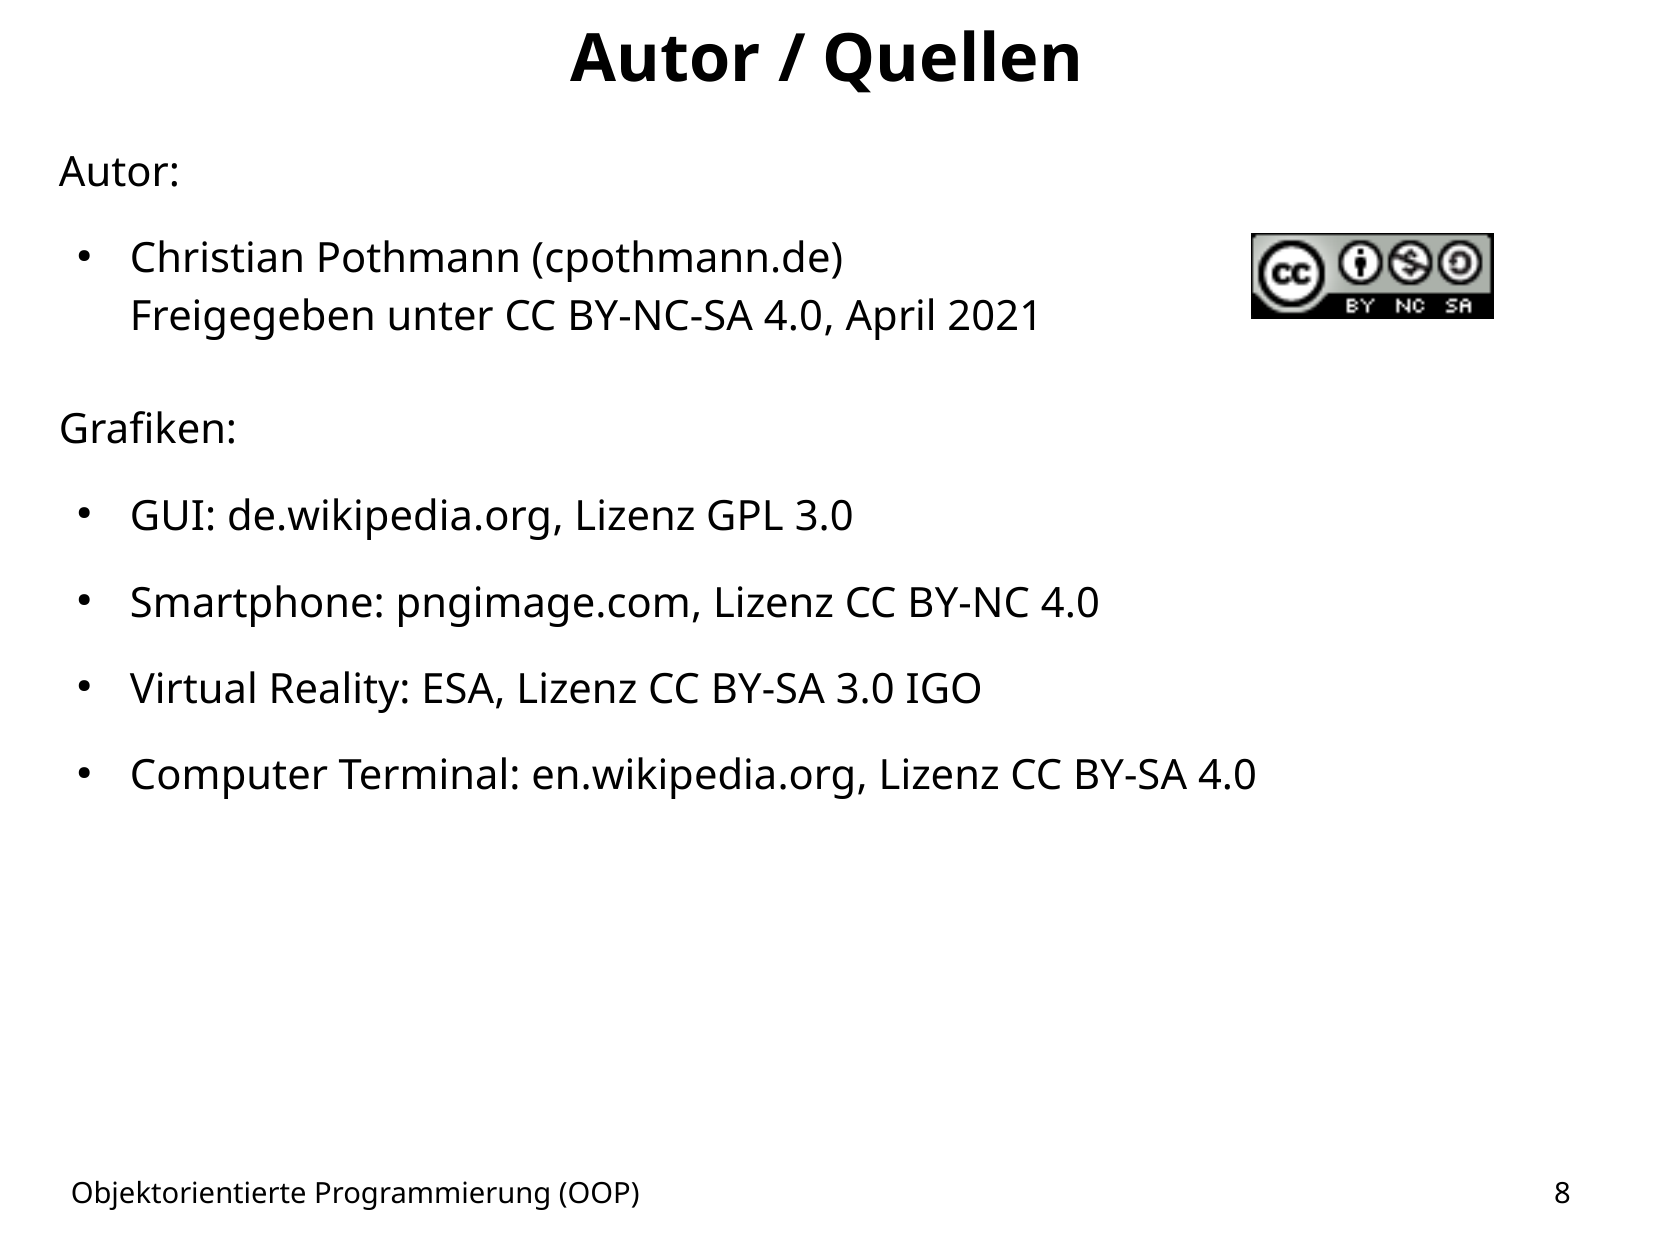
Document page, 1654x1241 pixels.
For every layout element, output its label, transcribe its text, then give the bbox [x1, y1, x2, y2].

title Autor / Quellen [0, 5, 1654, 107]
list Autor: Christian Pothmann (cpothmann.de) Freigegeben unter CC BY-NC-SA 4.0, April 2021 Grafiken: GUI: de.wikipedia.org, Lizenz GPL 3.0 Smartphone: pngimage.com, Lizenz CC BY-NC 4.0 Virtual Reality: ESA, Lizenz CC BY-SA 3.0 IGO Computer Terminal: en.wikipedia.org, Lizenz CC BY-SA 4.0 [59, 141, 1583, 1146]
picture [1251, 233, 1494, 319]
